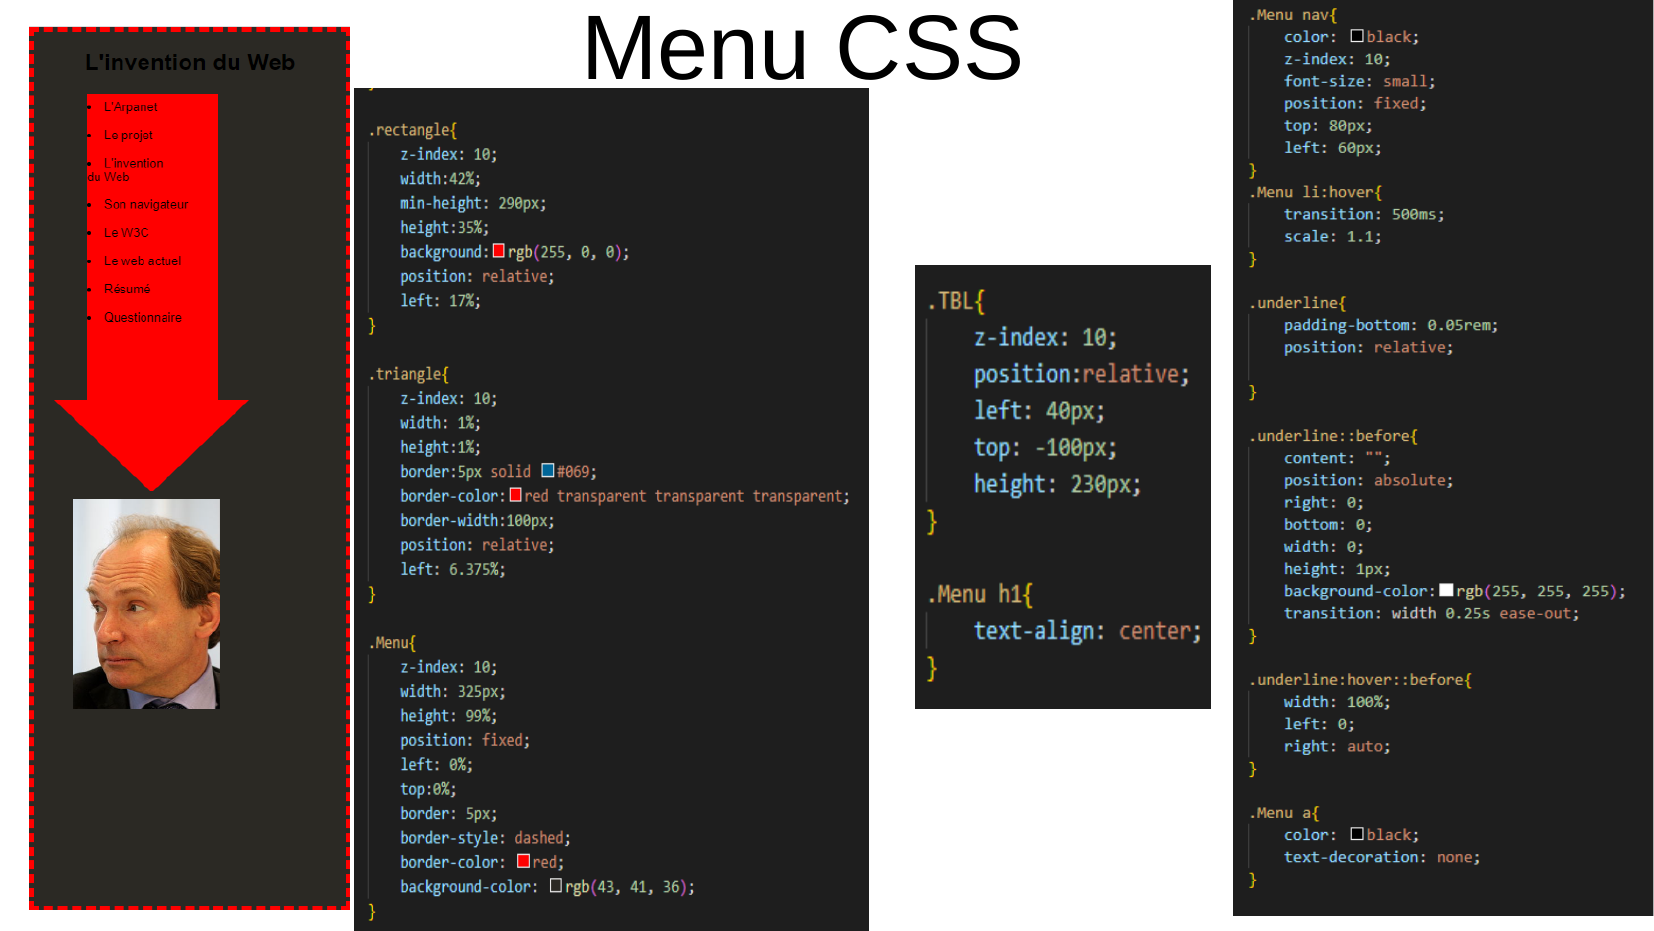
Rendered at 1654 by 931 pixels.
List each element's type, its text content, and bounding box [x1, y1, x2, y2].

picture [354, 88, 869, 931]
picture [1233, 0, 1654, 916]
title Menu CSS [59, 0, 1233, 126]
picture [915, 265, 1211, 709]
picture [29, 23, 350, 910]
